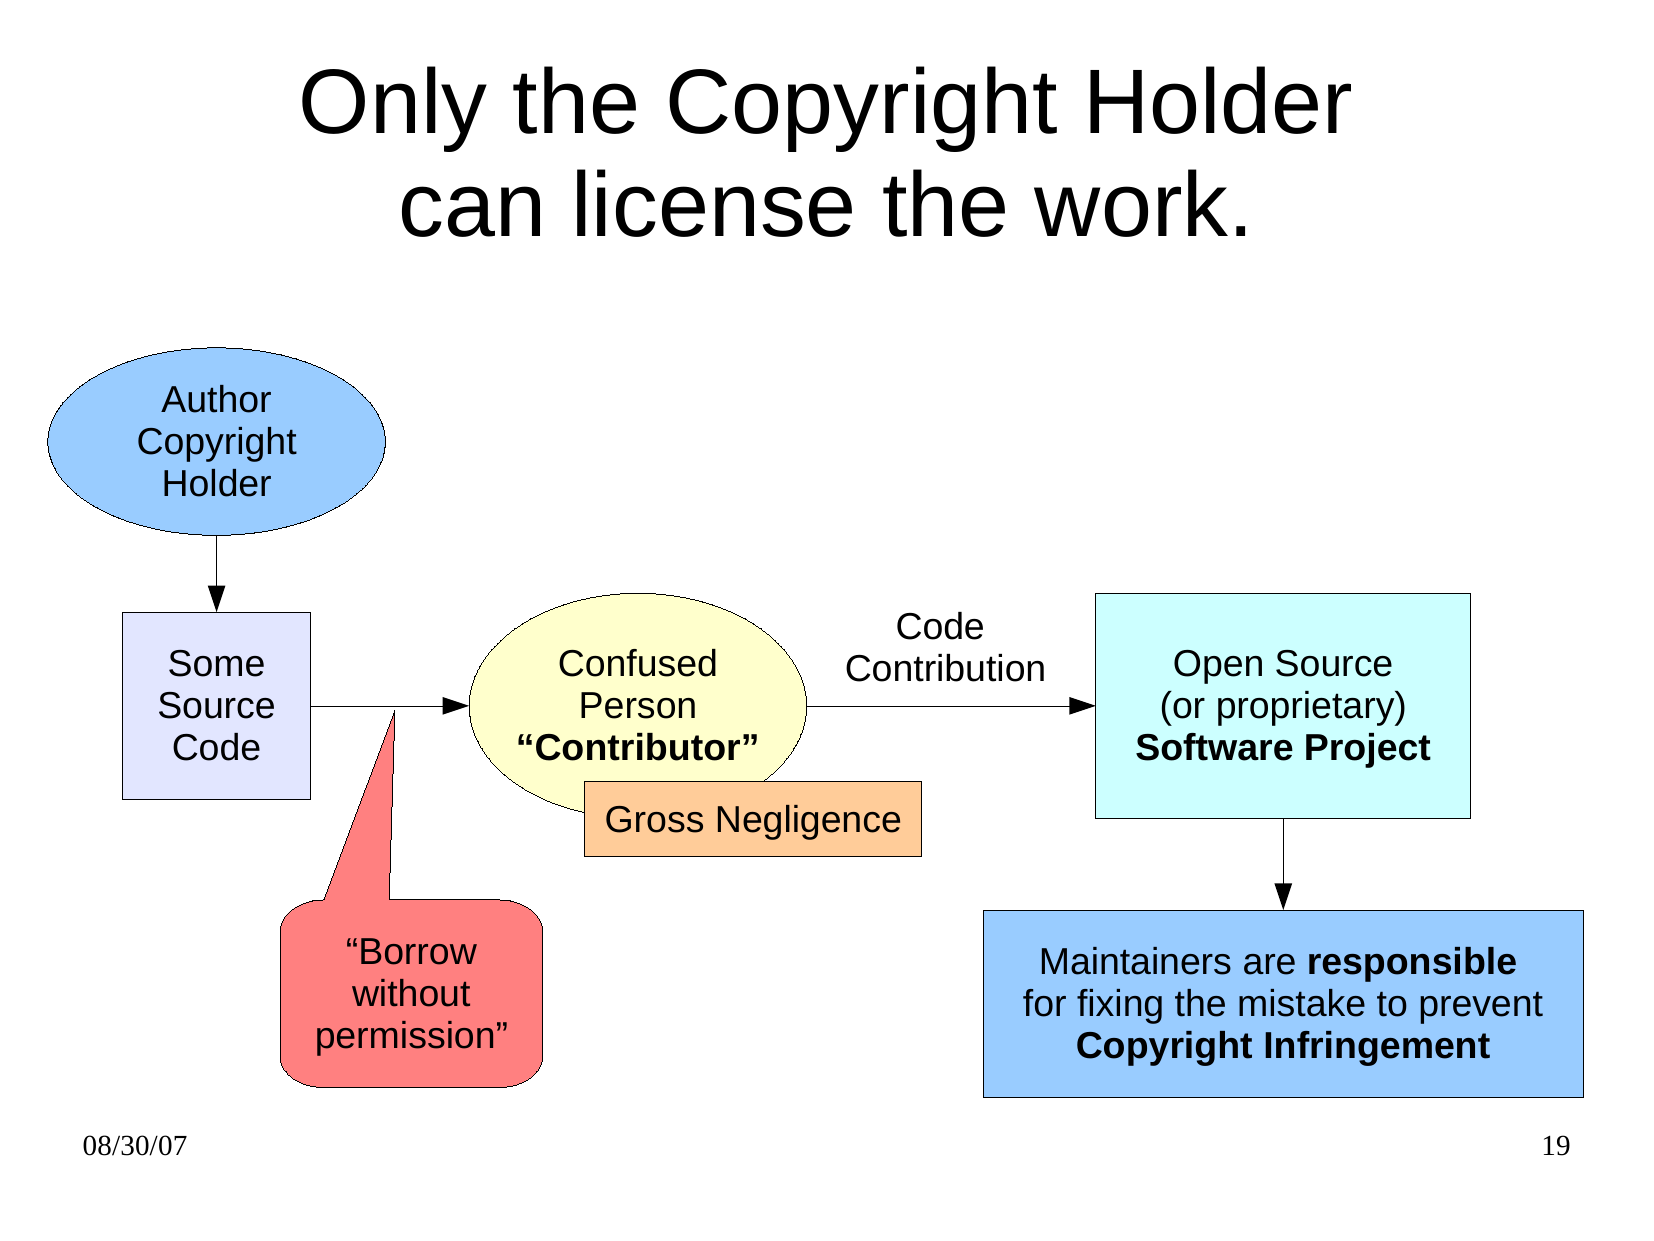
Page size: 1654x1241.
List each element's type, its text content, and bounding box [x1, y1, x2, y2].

text_box Some Source Code [122, 612, 311, 800]
title Only the Copyright Holder can license the work. [82, 49, 1571, 257]
text_box Author Copyright Holder [47, 347, 386, 536]
text_box Confused Person “Contributor” [469, 593, 807, 813]
text_box Open Source (or proprietary) Software Project [1095, 593, 1471, 819]
text_box Maintainers are responsible for fixing the mistake to prevent Copyright Infringement [983, 910, 1584, 1098]
text_box “Borrow without permission” [280, 710, 543, 1088]
text_box Gross Negligence [584, 781, 922, 857]
text_box Code Contribution [830, 598, 1062, 698]
